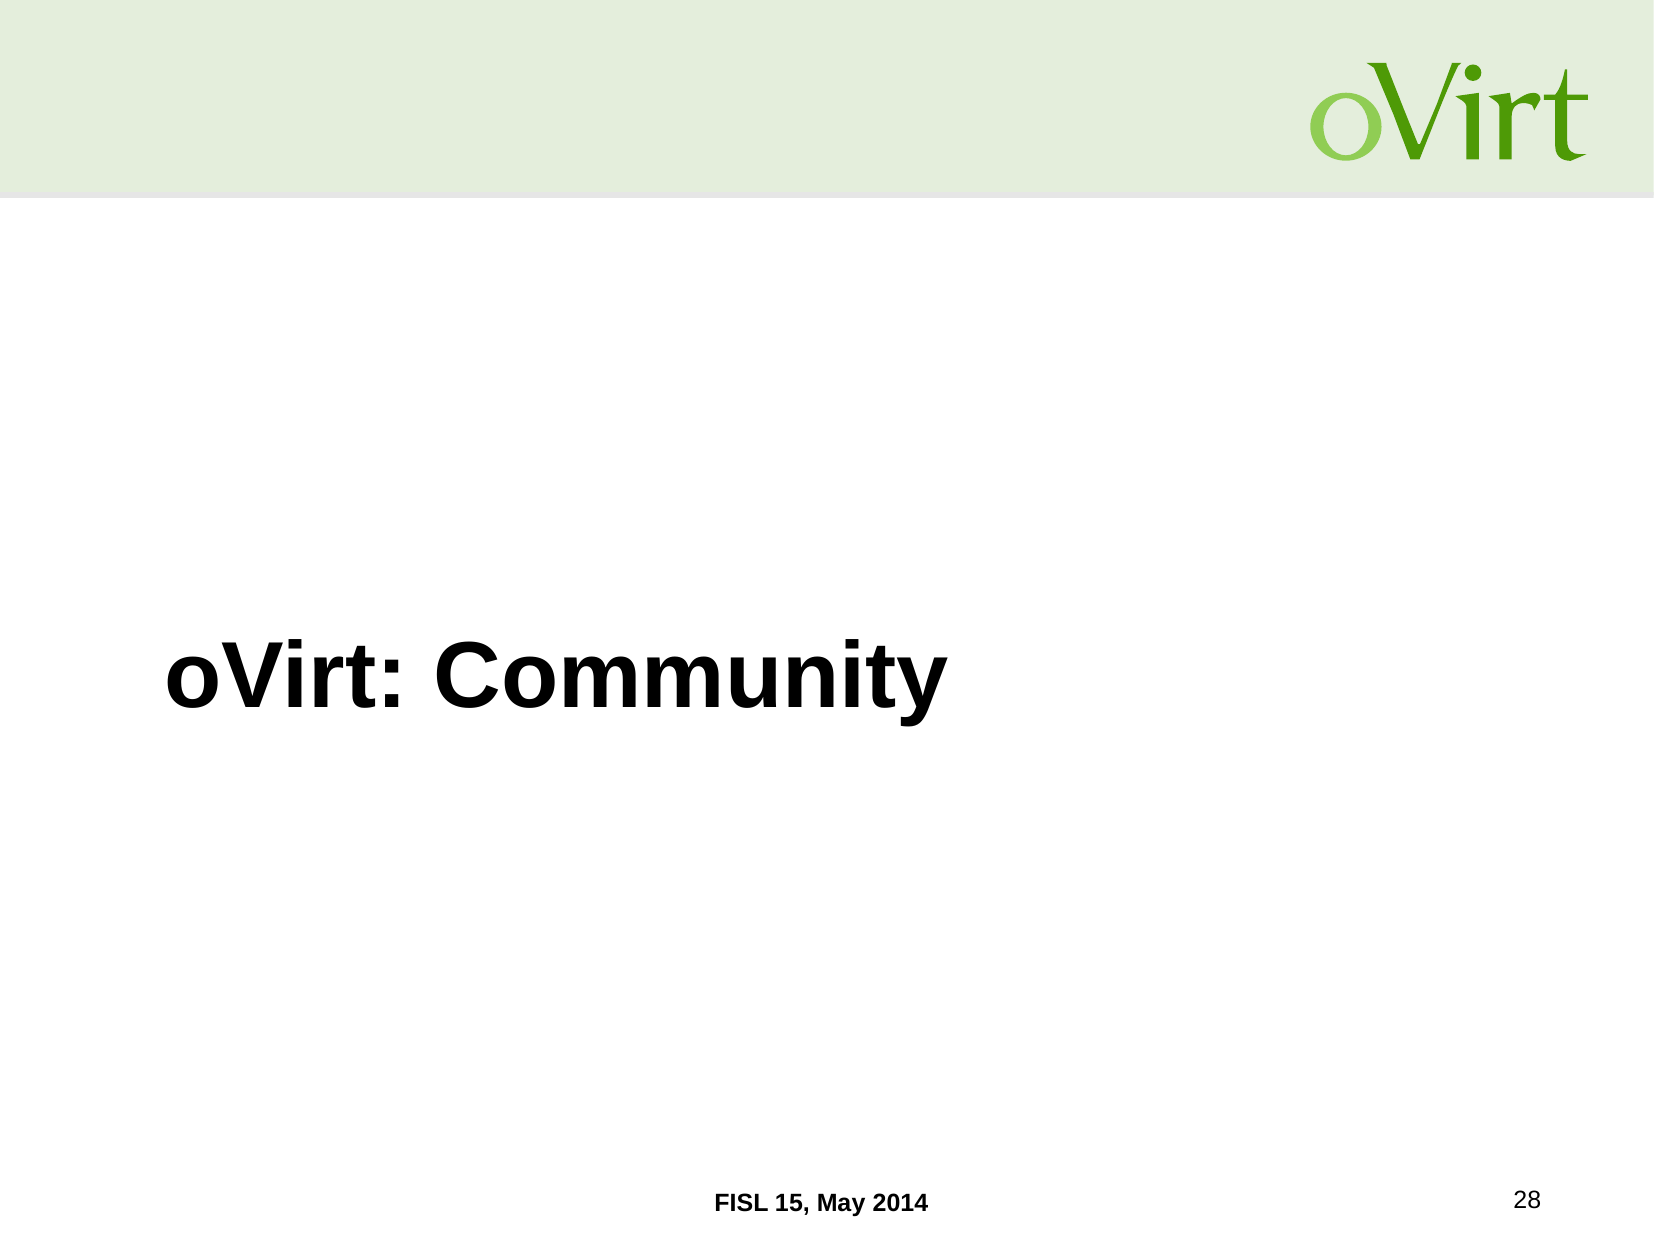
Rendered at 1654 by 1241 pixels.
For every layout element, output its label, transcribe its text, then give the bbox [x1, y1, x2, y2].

text_box oVirt: Community [150, 615, 1654, 750]
